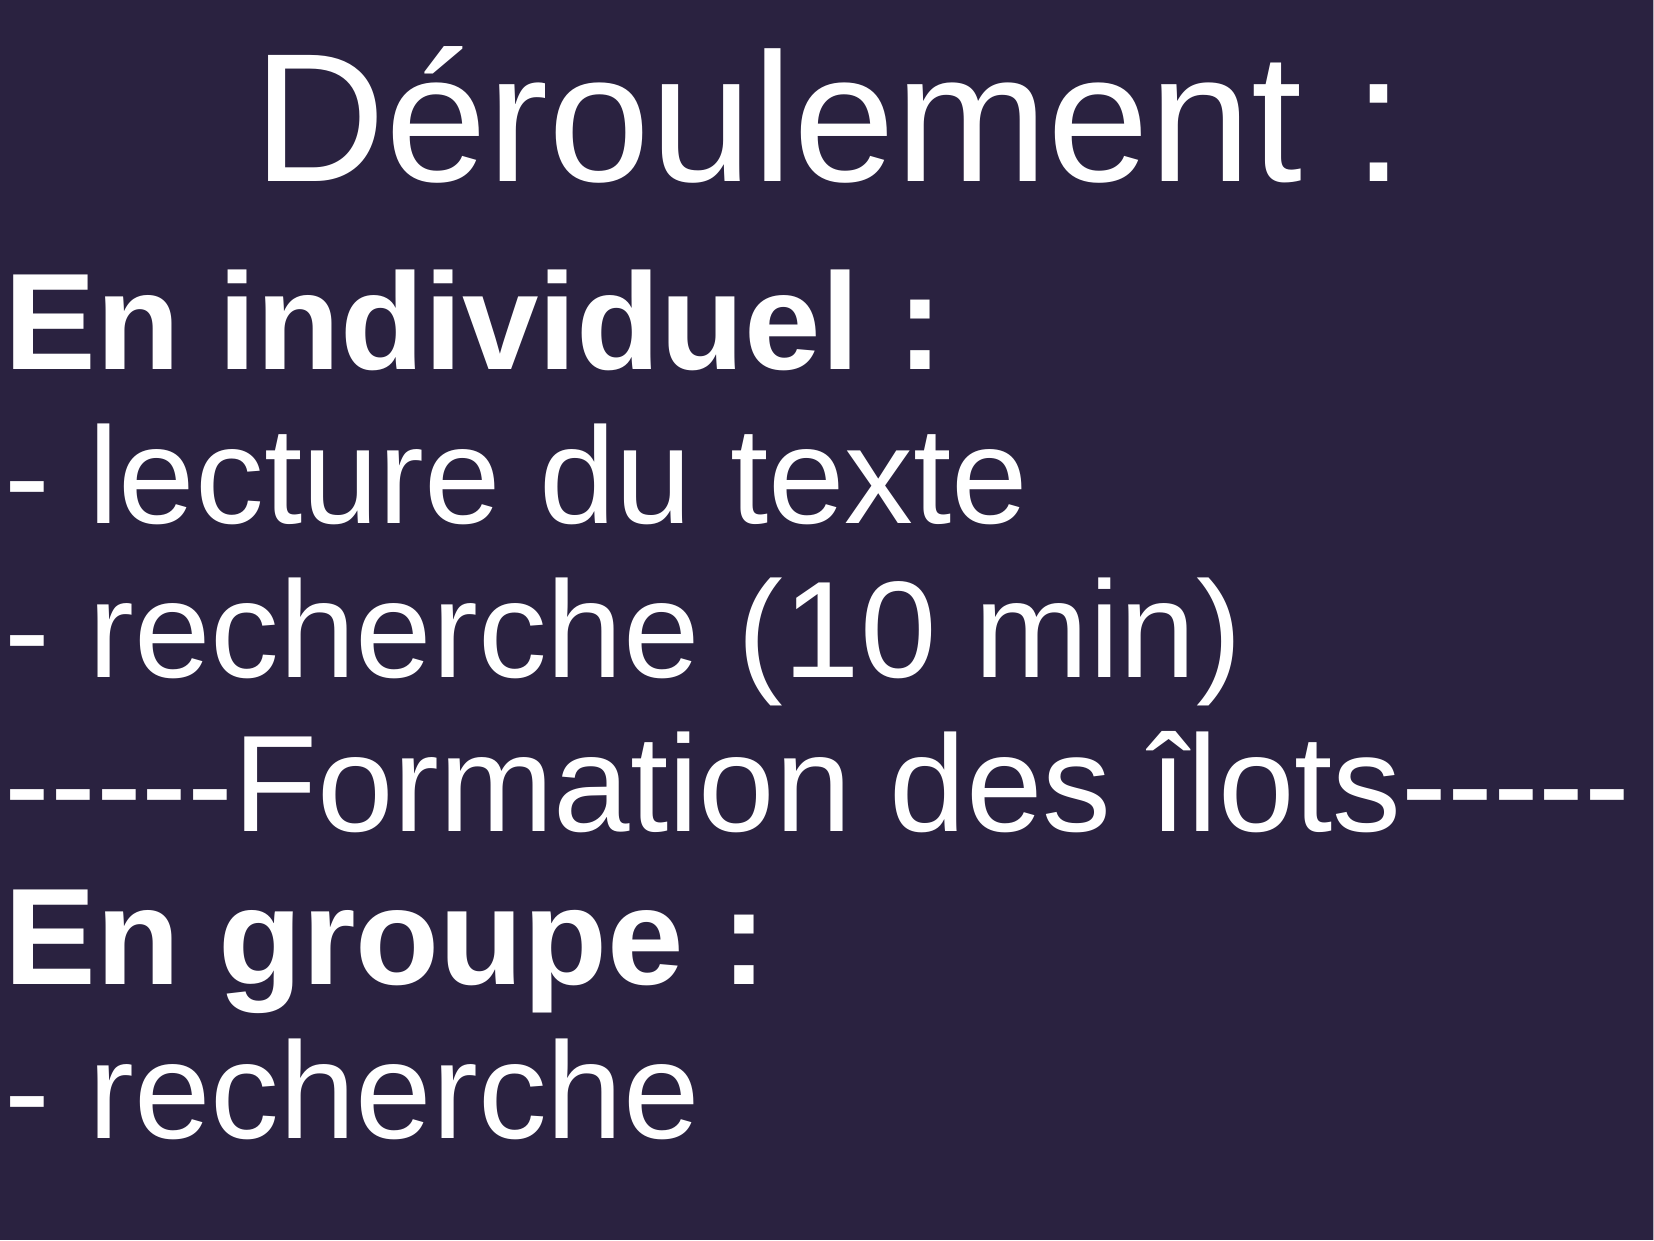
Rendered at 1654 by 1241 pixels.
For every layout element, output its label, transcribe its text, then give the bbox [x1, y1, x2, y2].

title Déroulement : [2, 0, 1654, 355]
title En individuel : - lecture du texte - recherche (10 min) -----Formation des îlots----- En groupe : - recherche [4, 245, 1654, 1241]
